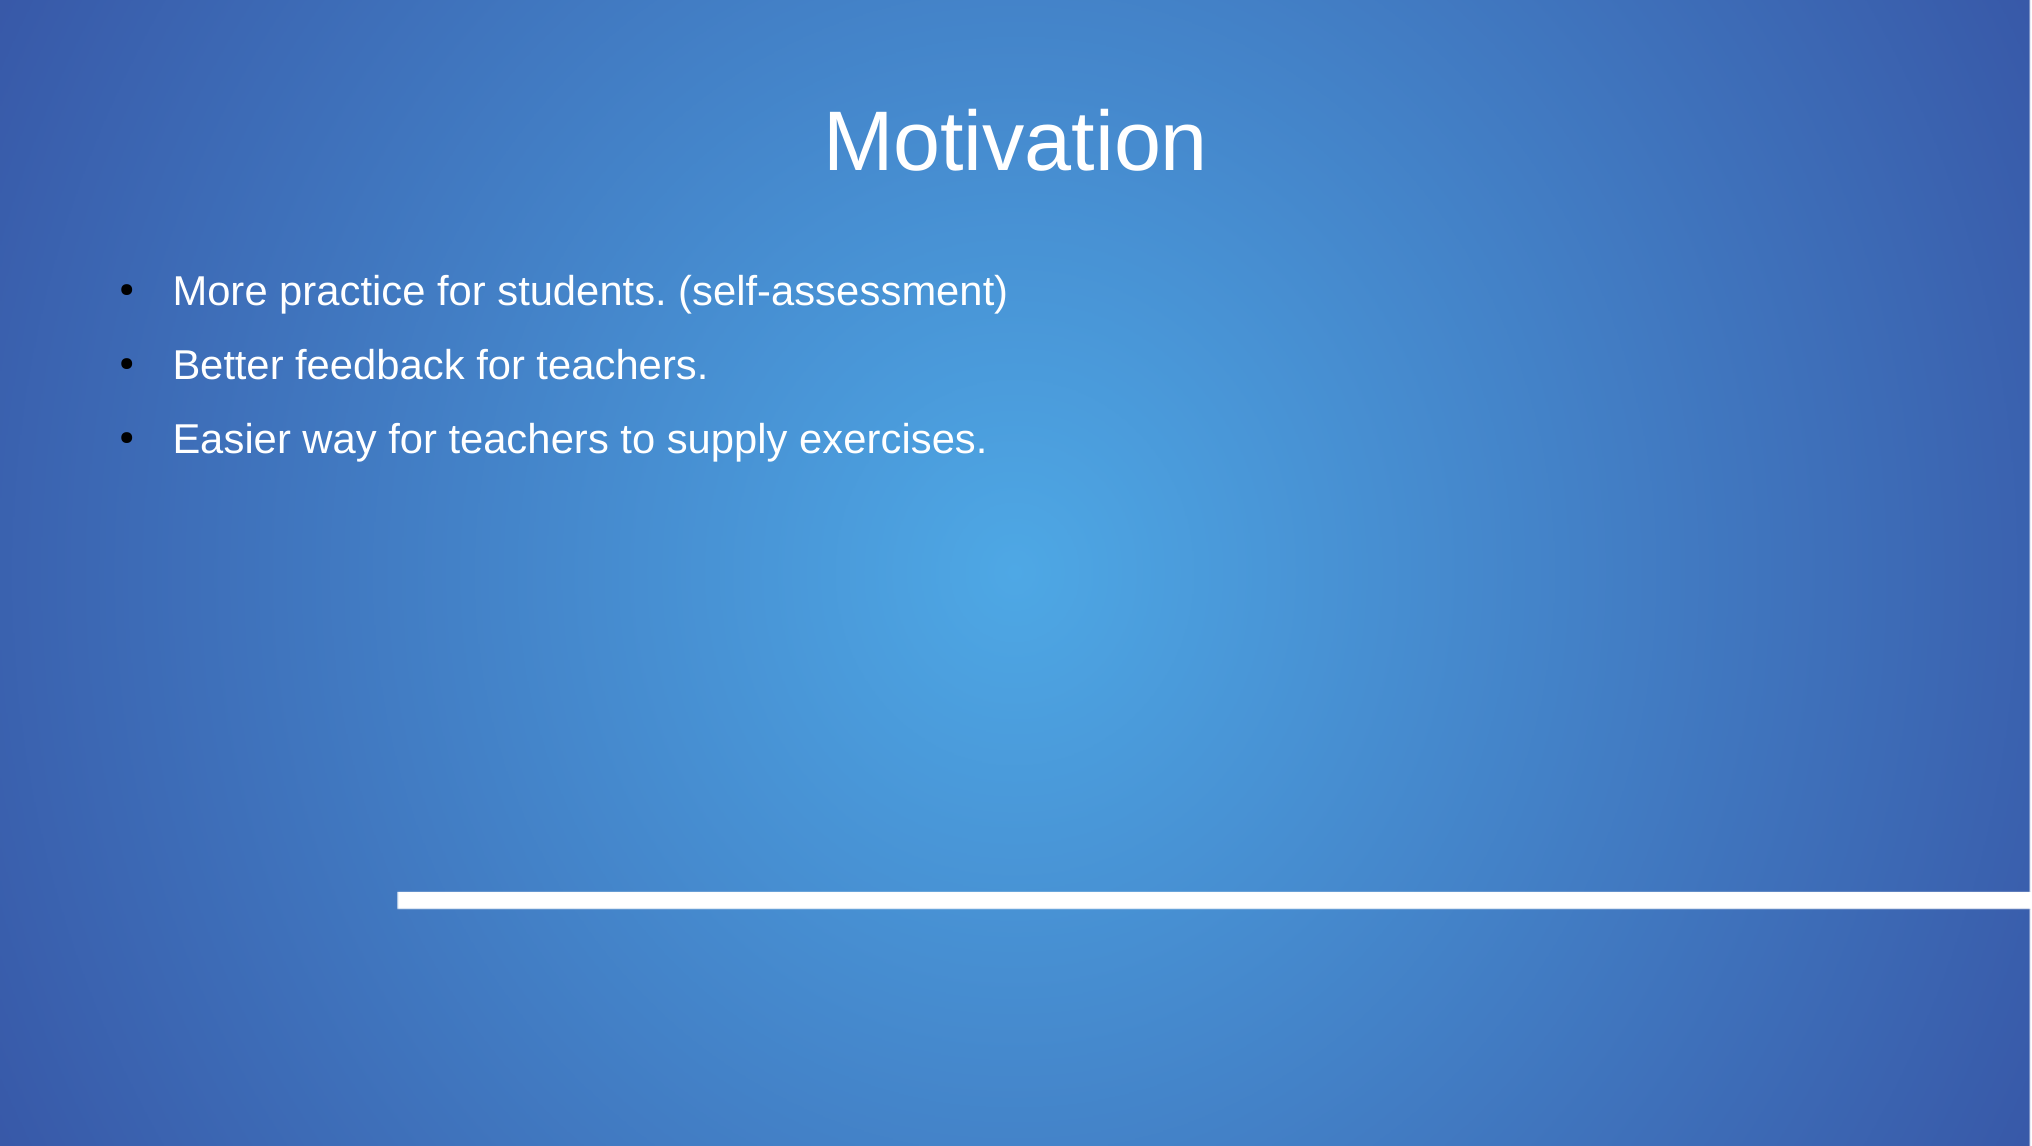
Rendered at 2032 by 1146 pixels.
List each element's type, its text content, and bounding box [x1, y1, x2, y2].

picture [0, 0, 2032, 1146]
list More practice for students. (self-assessment) Better feedback for teachers. Easier way for teachers to supply exercises. [101, 268, 1930, 933]
title Motivation [101, 45, 1930, 237]
